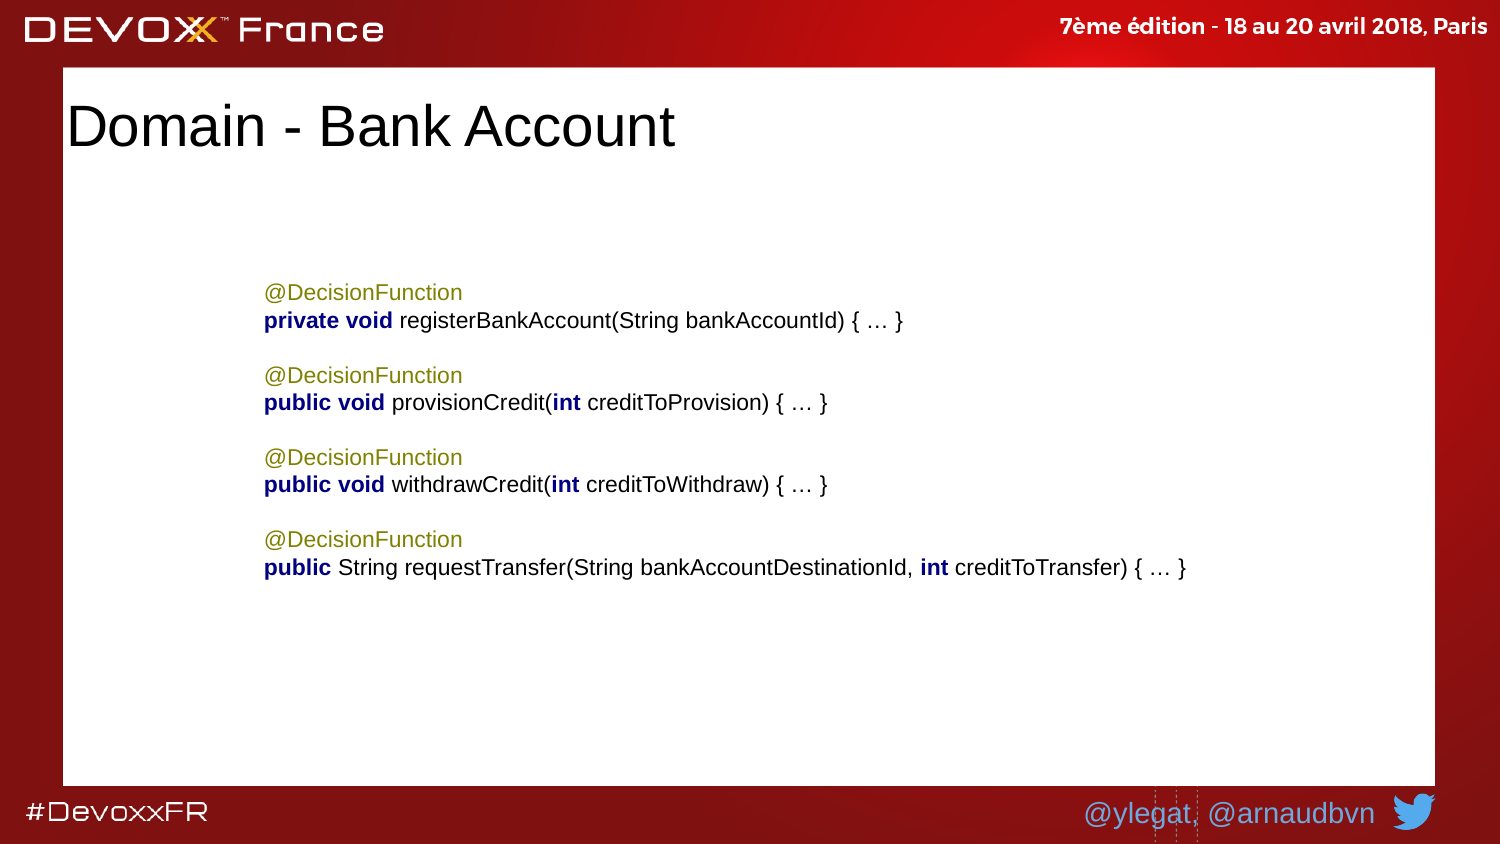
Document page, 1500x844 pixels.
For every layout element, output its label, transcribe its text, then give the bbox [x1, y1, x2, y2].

title Domain - Bank Account [51, 72, 1449, 167]
text_box @DecisionFunction private void registerBankAccount(String bankAccountId) { … } @DecisionFunction public void provisionCredit(int creditToProvision) { … } @DecisionFunction public void withdrawCredit(int creditToWithdraw) { … } @DecisionFunction public String requestTransfer(String bankAccountDestinationId, int creditToTransfer) { … } [248, 267, 1251, 618]
text_box @ylegat, @arnaudbvn [1068, 779, 1399, 844]
picture [0, 0, 1500, 844]
